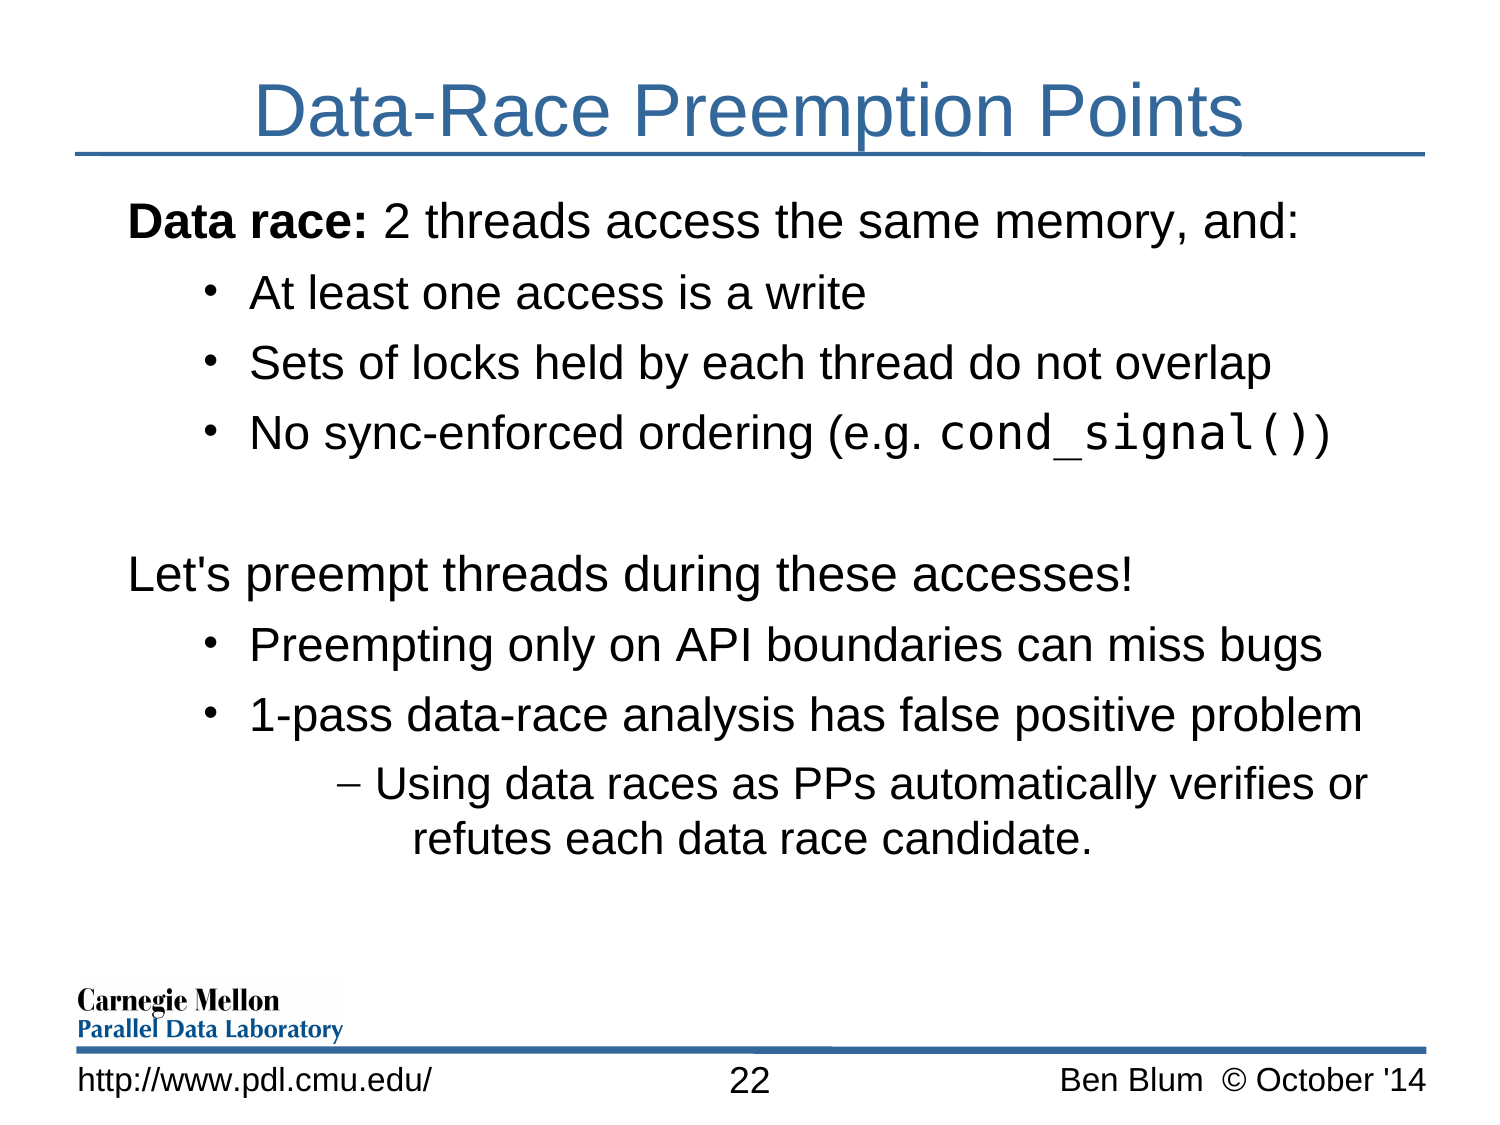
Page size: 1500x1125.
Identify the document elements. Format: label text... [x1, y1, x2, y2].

picture [77, 979, 343, 1044]
list Data race: 2 threads access the same memory, and: At least one access is a write Sets of locks held by each thread do not overlap No sync-enforced ordering (e.g. cond_signal()) Let's preempt threads during these accesses! Preempting only on API boundaries can miss bugs 1-pass data-race analysis has false positive problem Using data races as PPs automatically verifies or refutes each data race candidate. [112, 181, 1426, 938]
title Data-Race Preemption Points [112, 49, 1388, 163]
